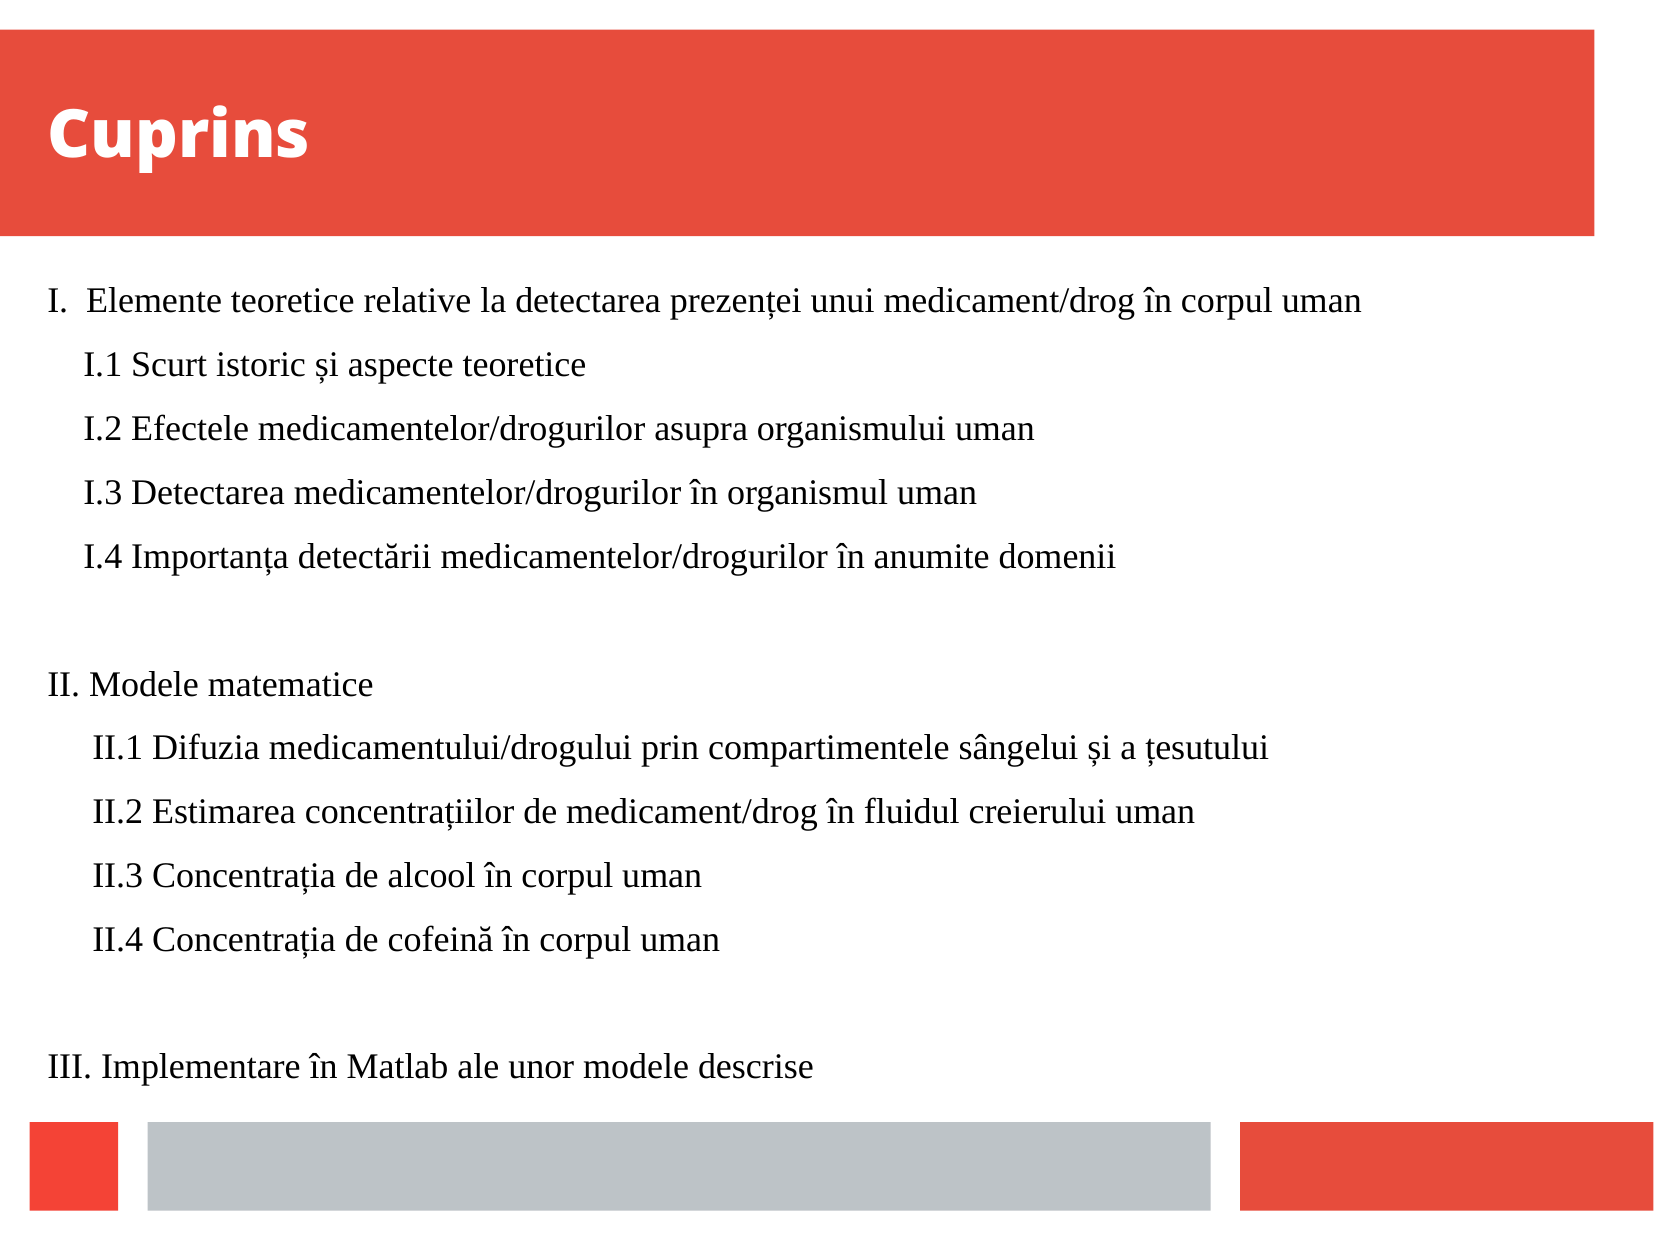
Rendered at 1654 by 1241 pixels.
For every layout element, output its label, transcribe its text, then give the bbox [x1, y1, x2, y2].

list I. Elemente teoretice relative la detectarea prezenței unui medicament/drog în corpul uman I.1 Scurt istoric și aspecte teoretice I.2 Efectele medicamentelor/drogurilor asupra organismului uman I.3 Detectarea medicamentelor/drogurilor în organismul uman I.4 Importanța detectării medicamentelor/drogurilor în anumite domenii II. Modele matematice II.1 Difuzia medicamentului/drogului prin compartimentele sângelui și a țesutului II.2 Estimarea concentrațiilor de medicament/drog în fluidul creierului uman II.3 Concentrația de alcool în corpul uman II.4 Concentrația de cofeină în corpul uman III. Implementare în Matlab ale unor modele descrise [47, 261, 1654, 1241]
title Cuprins [47, 41, 1583, 178]
